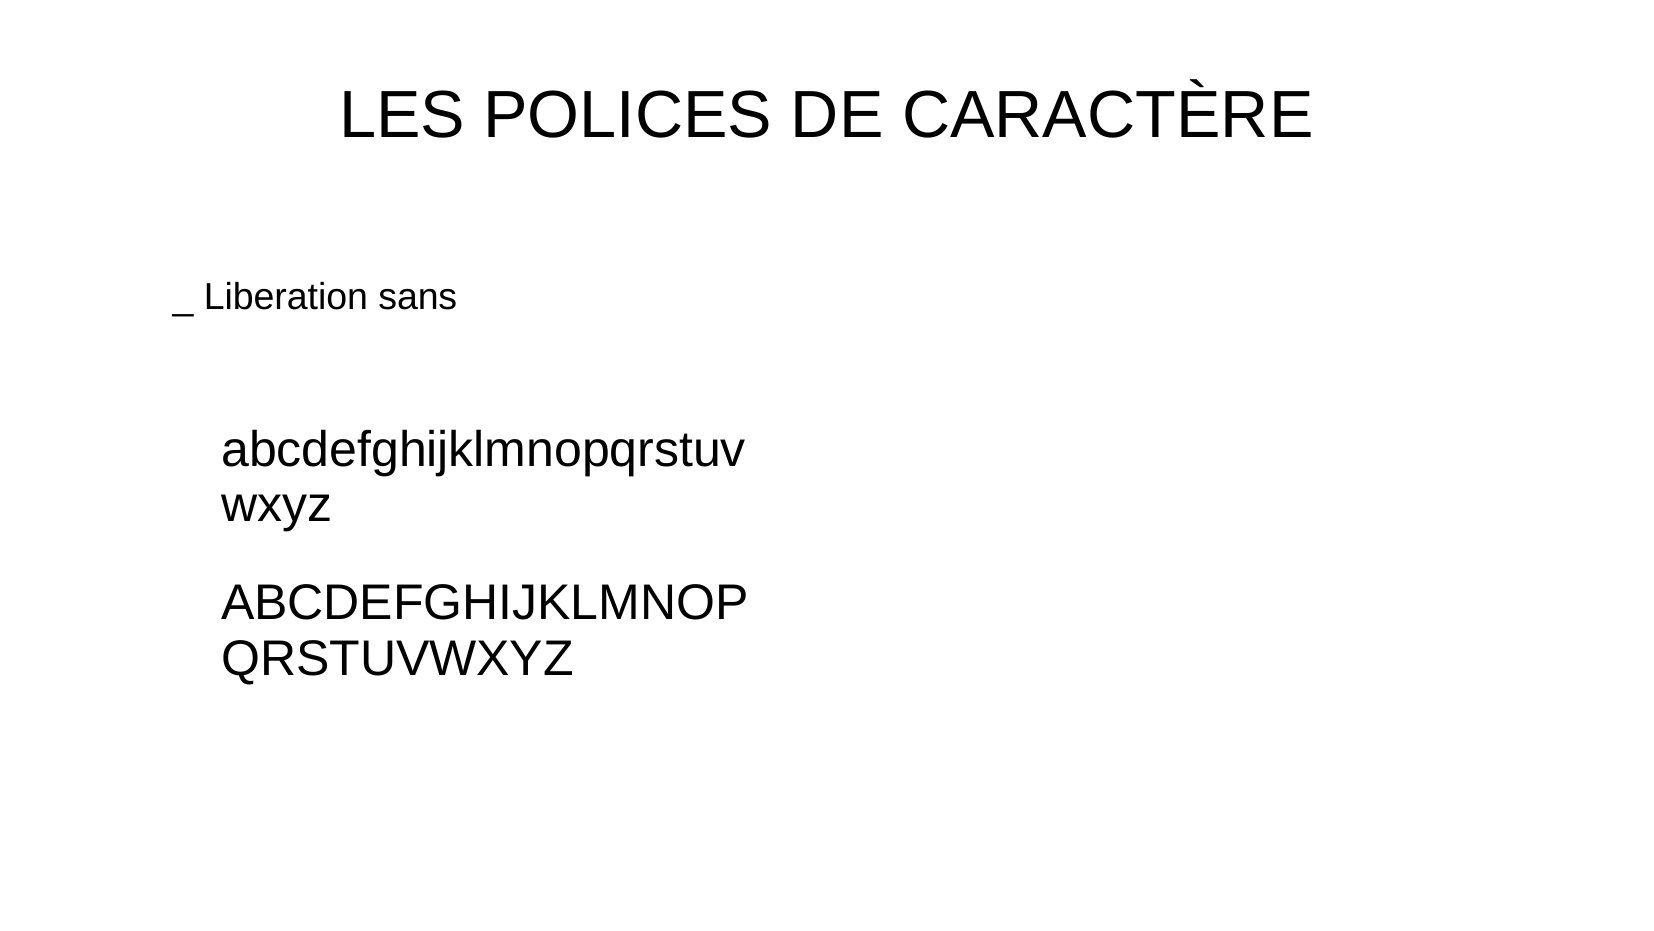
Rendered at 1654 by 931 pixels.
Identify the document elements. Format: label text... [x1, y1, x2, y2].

text_box _ Liberation sans [158, 267, 473, 325]
text_box abcdefghijklmnopqrstuvwxyz ABCDEFGHIJKLMNOPQRSTUVWXYZ [206, 413, 768, 791]
title LES POLICES DE CARACTÈRE [82, 37, 1571, 193]
